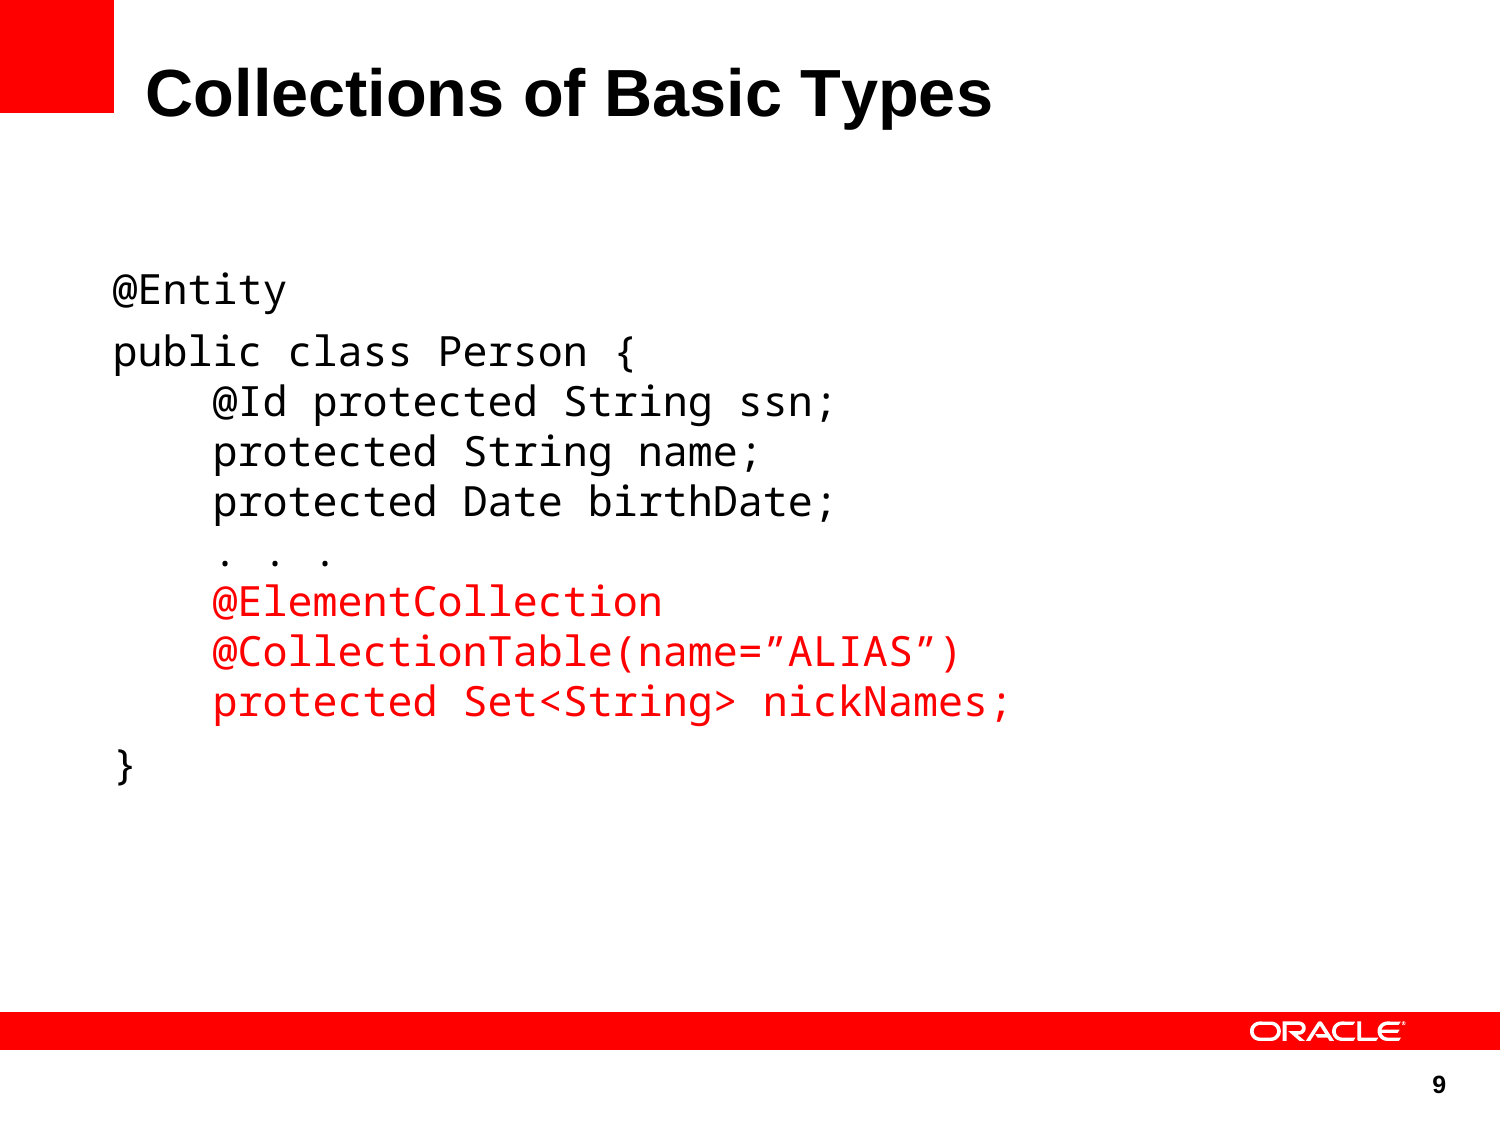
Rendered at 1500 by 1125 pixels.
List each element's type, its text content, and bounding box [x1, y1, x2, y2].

picture [0, 0, 114, 113]
title Collections of Basic Types [145, 49, 1390, 190]
picture [0, 1012, 1500, 1050]
list @Entity public class Person { @Id protected String ssn; protected String name; protected Date birthDate; . . . @ElementCollection @CollectionTable(name=”ALIAS”) protected Set<String> nickNames; } [112, 262, 1349, 961]
